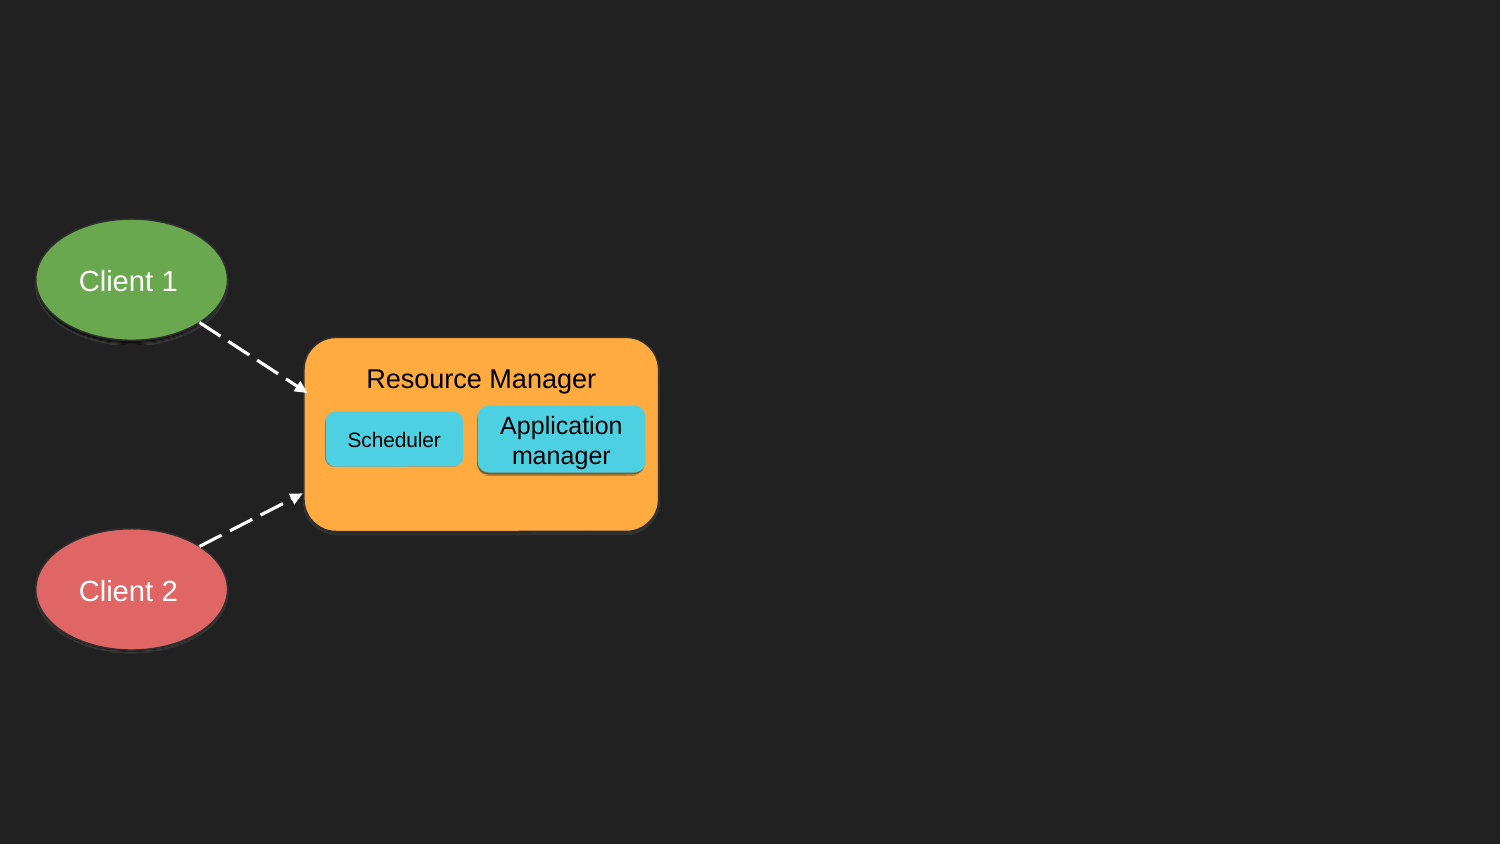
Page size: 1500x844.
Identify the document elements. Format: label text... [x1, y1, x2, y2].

text_box Client 1 [35, 218, 228, 341]
text_box Client 2 [35, 528, 228, 651]
text_box Resource Manager [303, 337, 659, 532]
text_box Scheduler [325, 411, 464, 467]
text_box Application manager [477, 405, 646, 473]
